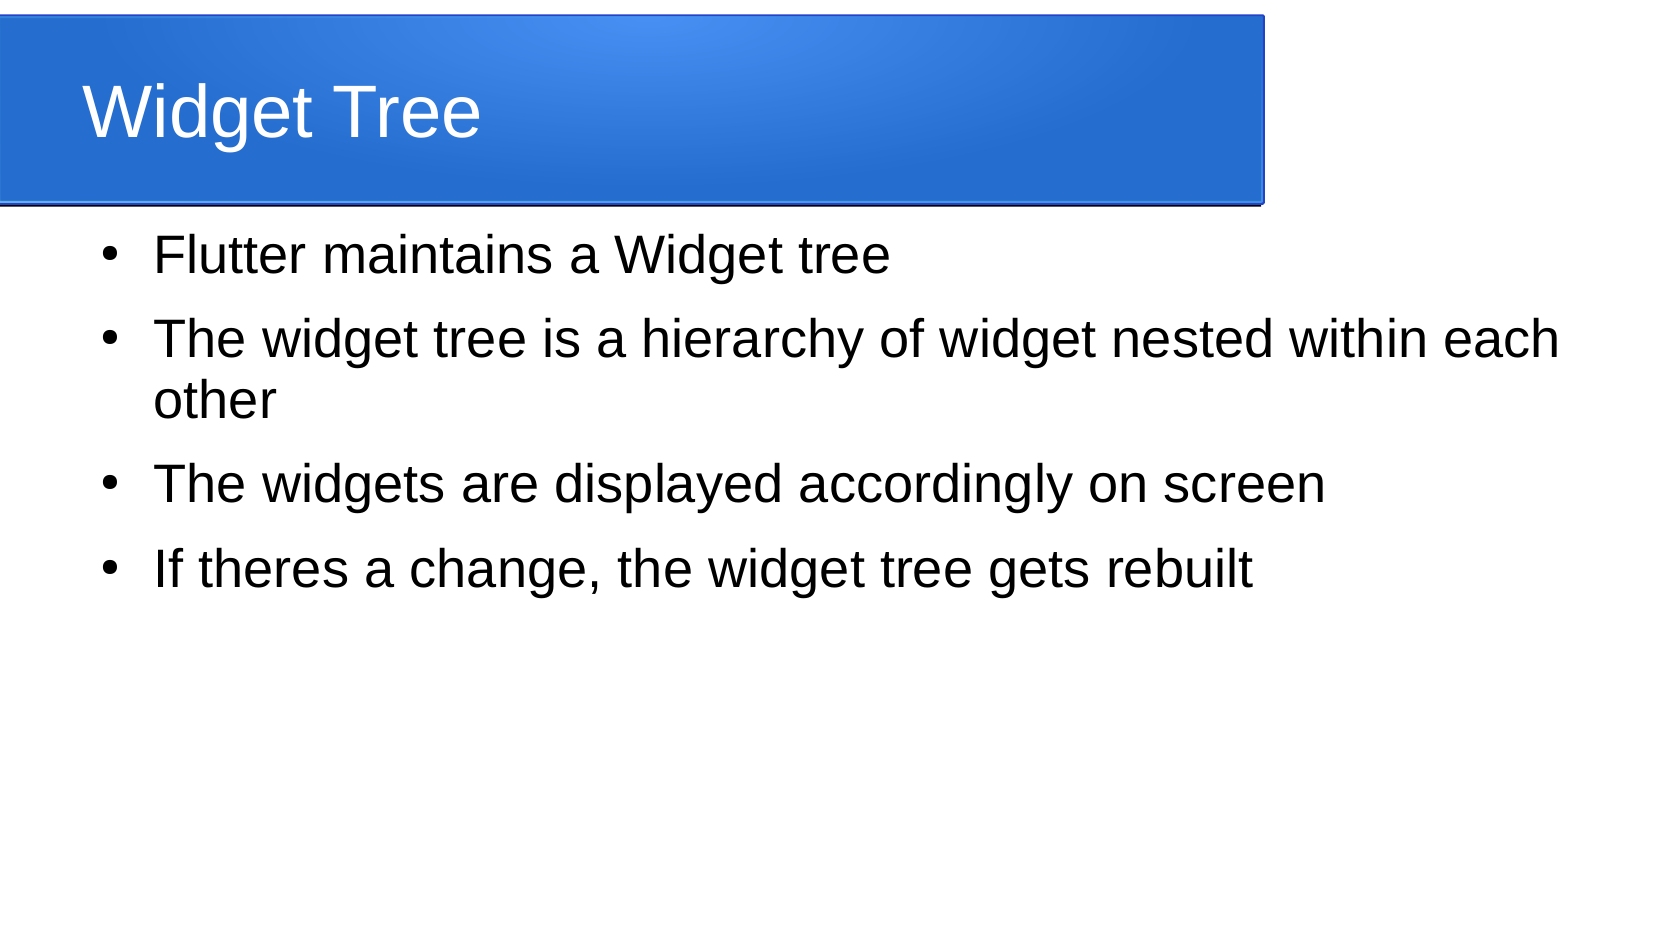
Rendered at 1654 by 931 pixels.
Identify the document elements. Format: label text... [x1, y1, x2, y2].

title Widget Tree [82, 35, 1235, 189]
list Flutter maintains a Widget tree The widget tree is a hierarchy of widget nested within each other The widgets are displayed accordingly on screen If theres a change, the widget tree gets rebuilt [82, 224, 1571, 764]
